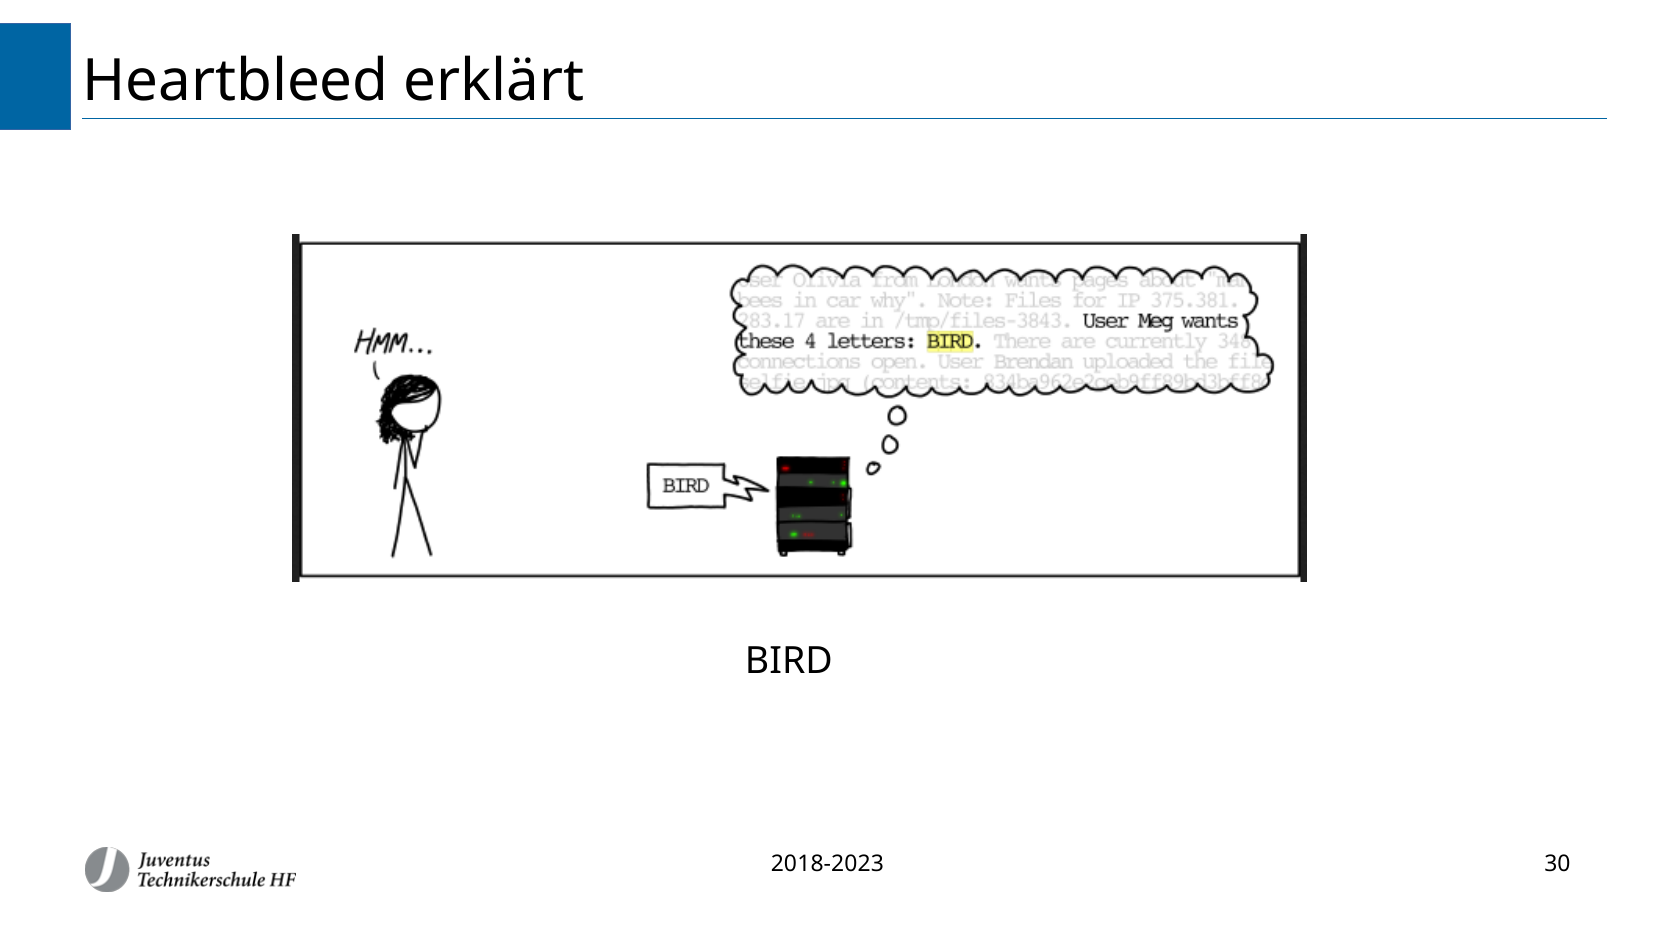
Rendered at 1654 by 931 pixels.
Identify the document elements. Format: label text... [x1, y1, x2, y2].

text_box BIRD [720, 625, 922, 686]
title Heartbleed erklärt [82, 37, 1571, 119]
picture [292, 234, 1307, 582]
picture [85, 847, 296, 892]
